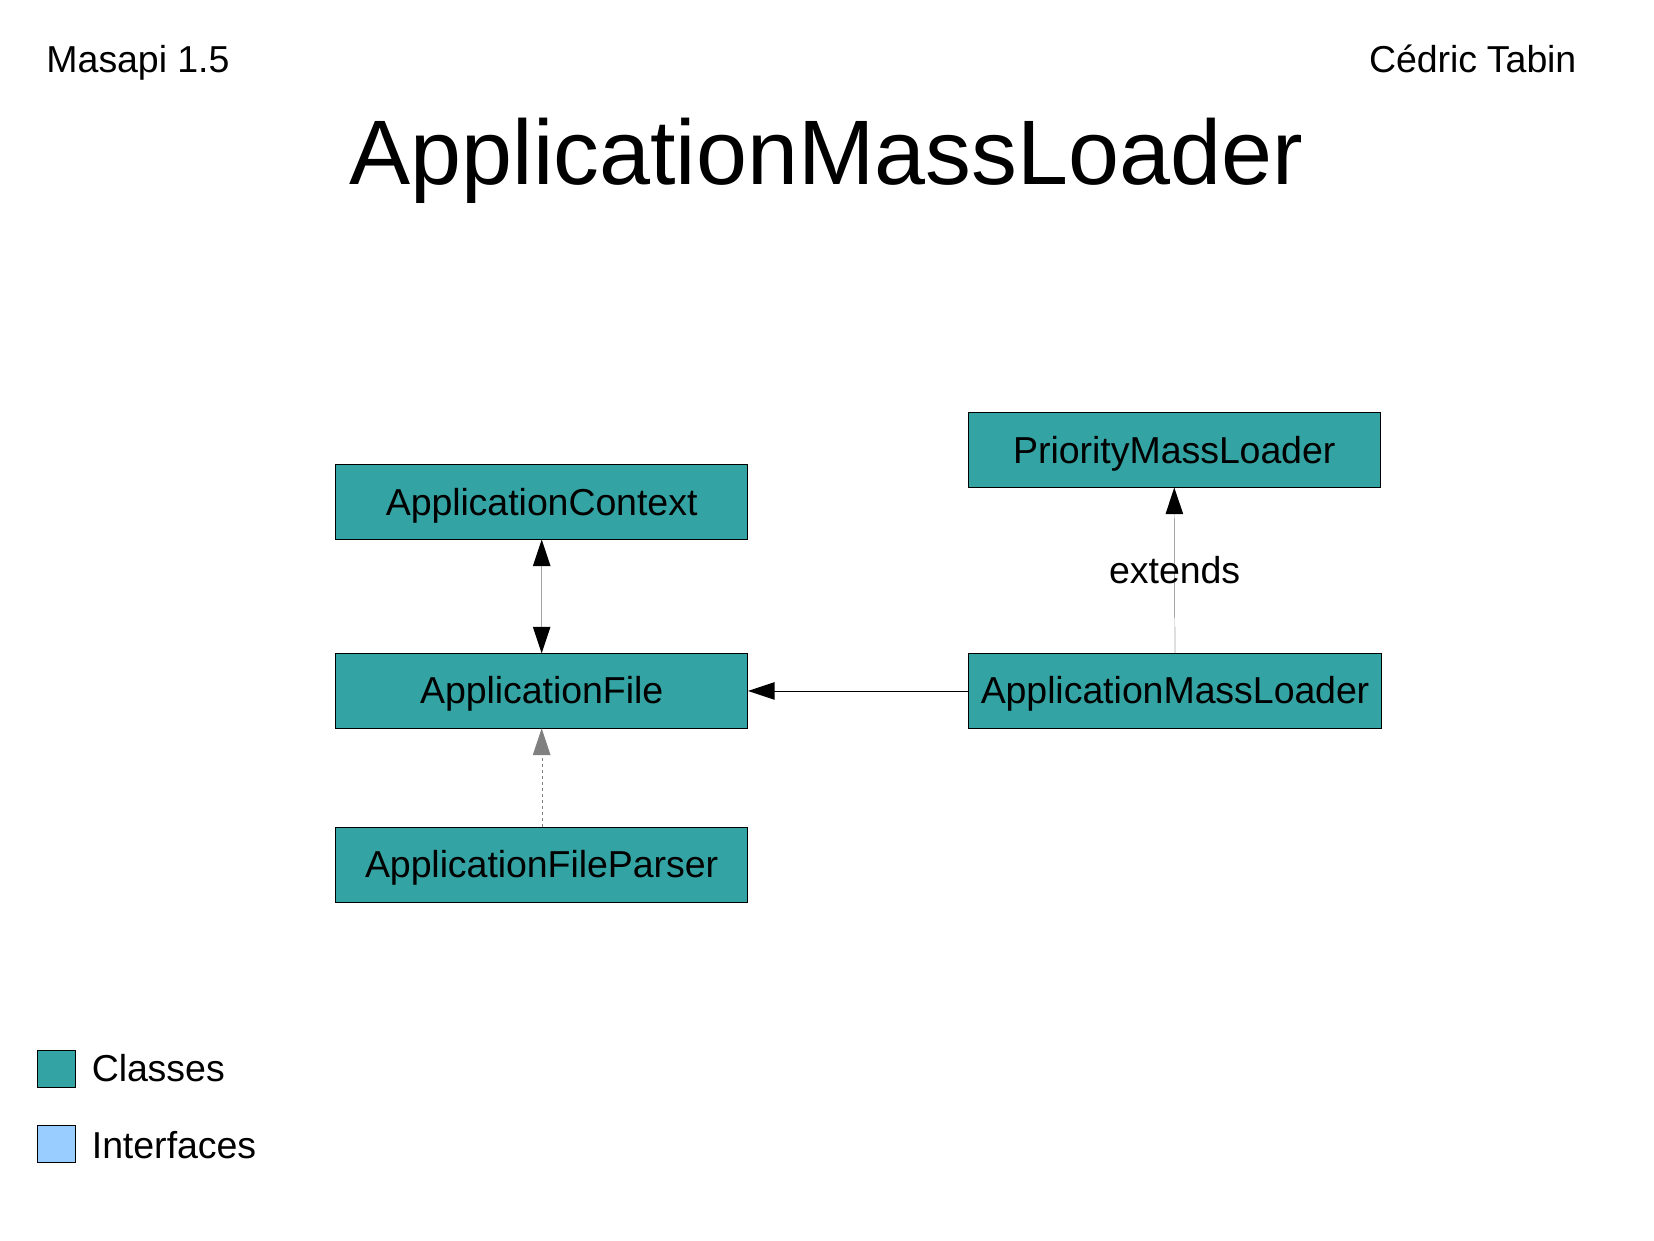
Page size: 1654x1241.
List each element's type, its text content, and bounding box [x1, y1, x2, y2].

text_box ApplicationContext [335, 464, 748, 540]
text_box PriorityMassLoader [968, 412, 1381, 488]
text_box [37, 1050, 76, 1088]
text_box ApplicationFile [335, 653, 748, 729]
text_box Interfaces [77, 1117, 528, 1174]
text_box Classes [77, 1040, 528, 1098]
text_box ApplicationMassLoader [968, 653, 1382, 729]
text_box [37, 1125, 76, 1163]
title ApplicationMassLoader [82, 56, 1571, 250]
text_box ApplicationFileParser [335, 827, 748, 903]
